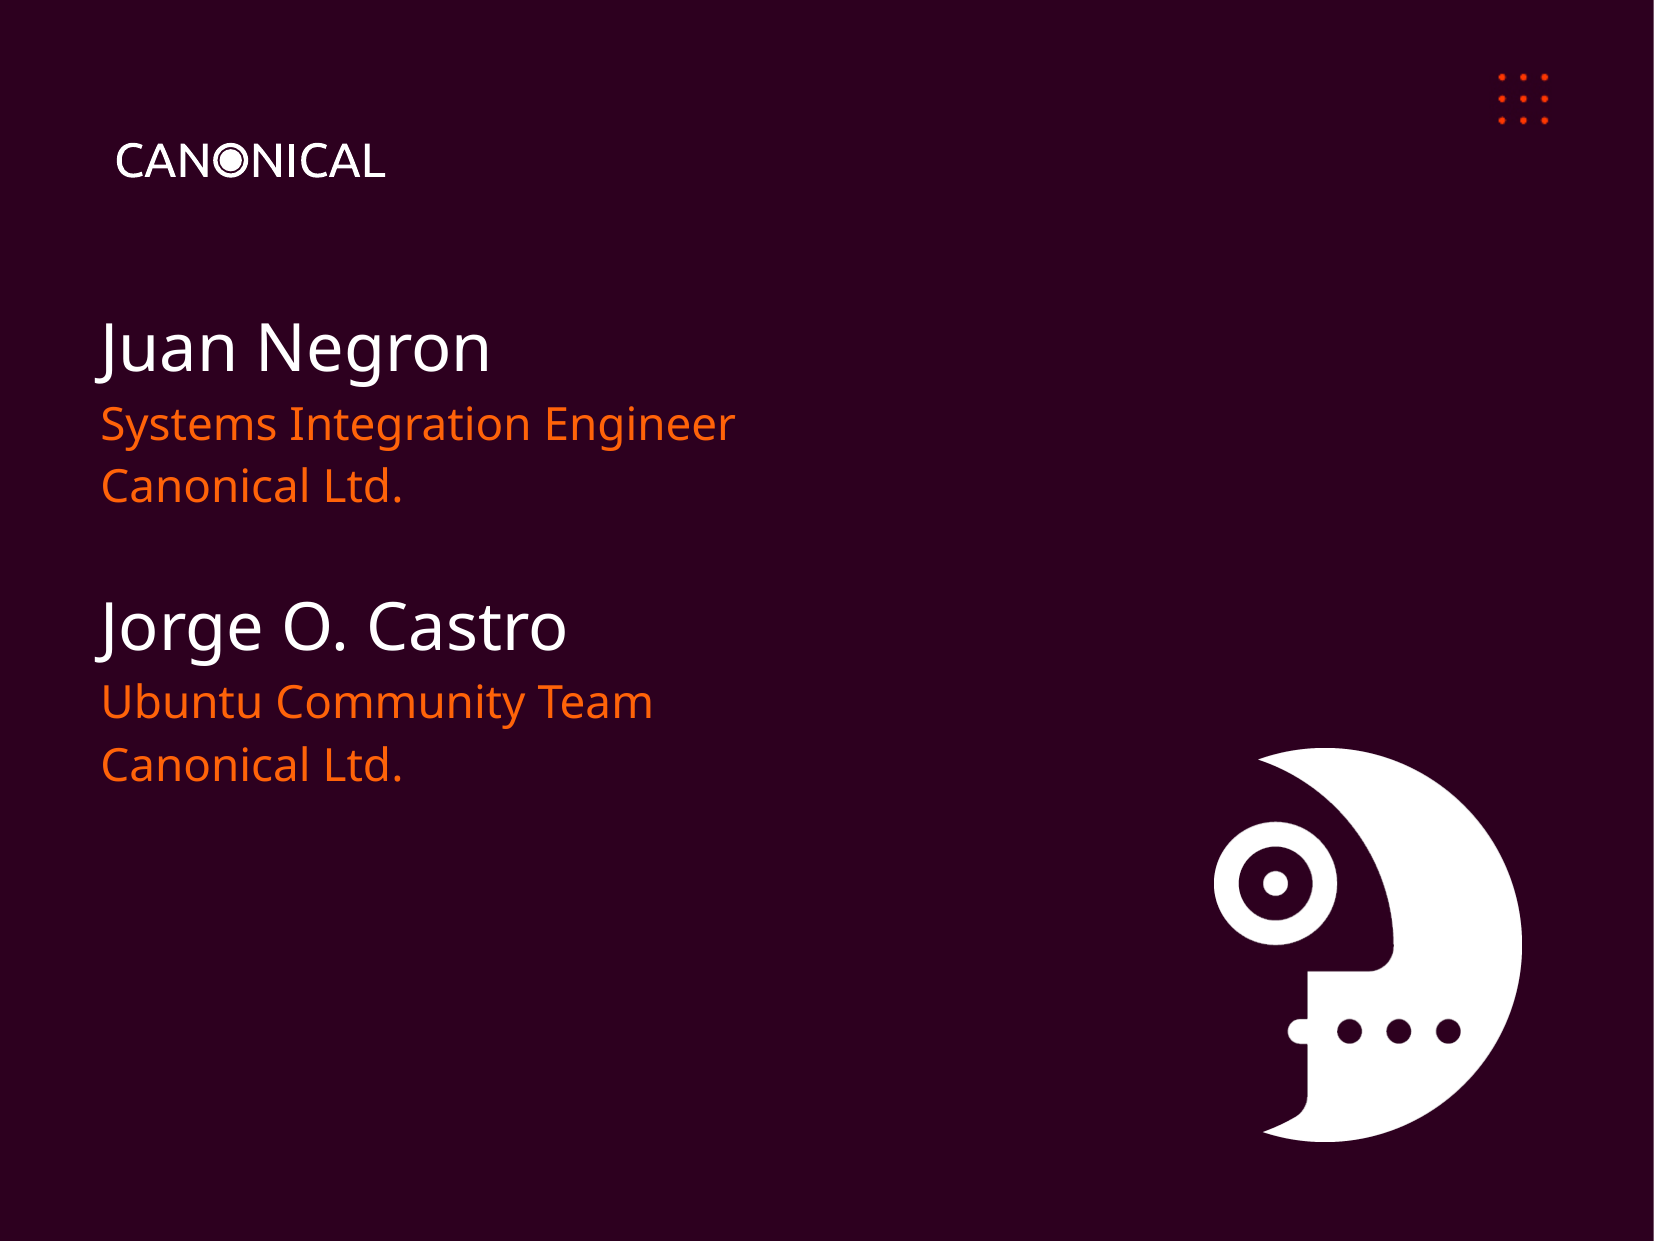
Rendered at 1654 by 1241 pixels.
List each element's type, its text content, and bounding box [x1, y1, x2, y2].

picture [0, 0, 1654, 1241]
title Juan Negron Systems Integration Engineer Canonical Ltd. Jorge O. Castro Ubuntu Community Team Canonical Ltd. [100, 375, 1279, 719]
